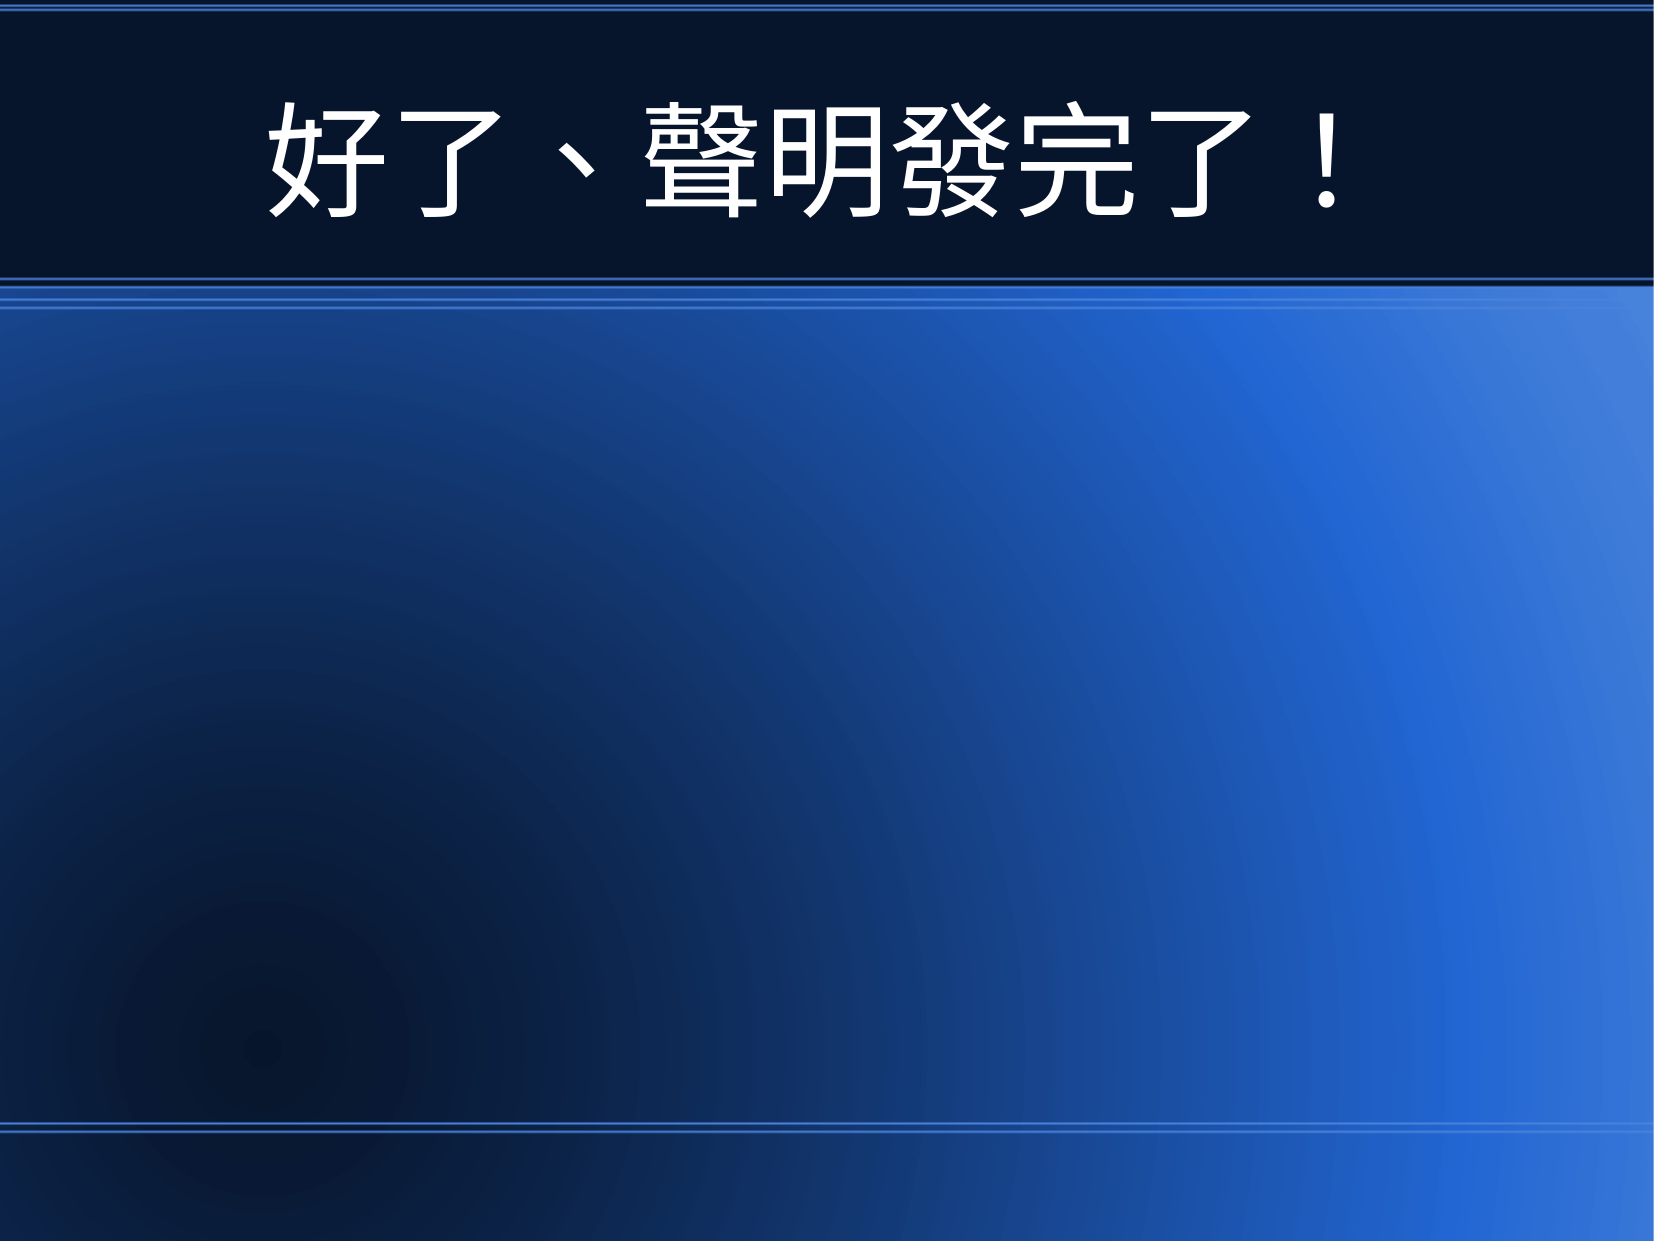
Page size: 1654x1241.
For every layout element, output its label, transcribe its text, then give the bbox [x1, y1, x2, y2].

picture [0, 0, 1654, 1241]
title 好了、聲明發完了！ [82, 49, 1571, 257]
